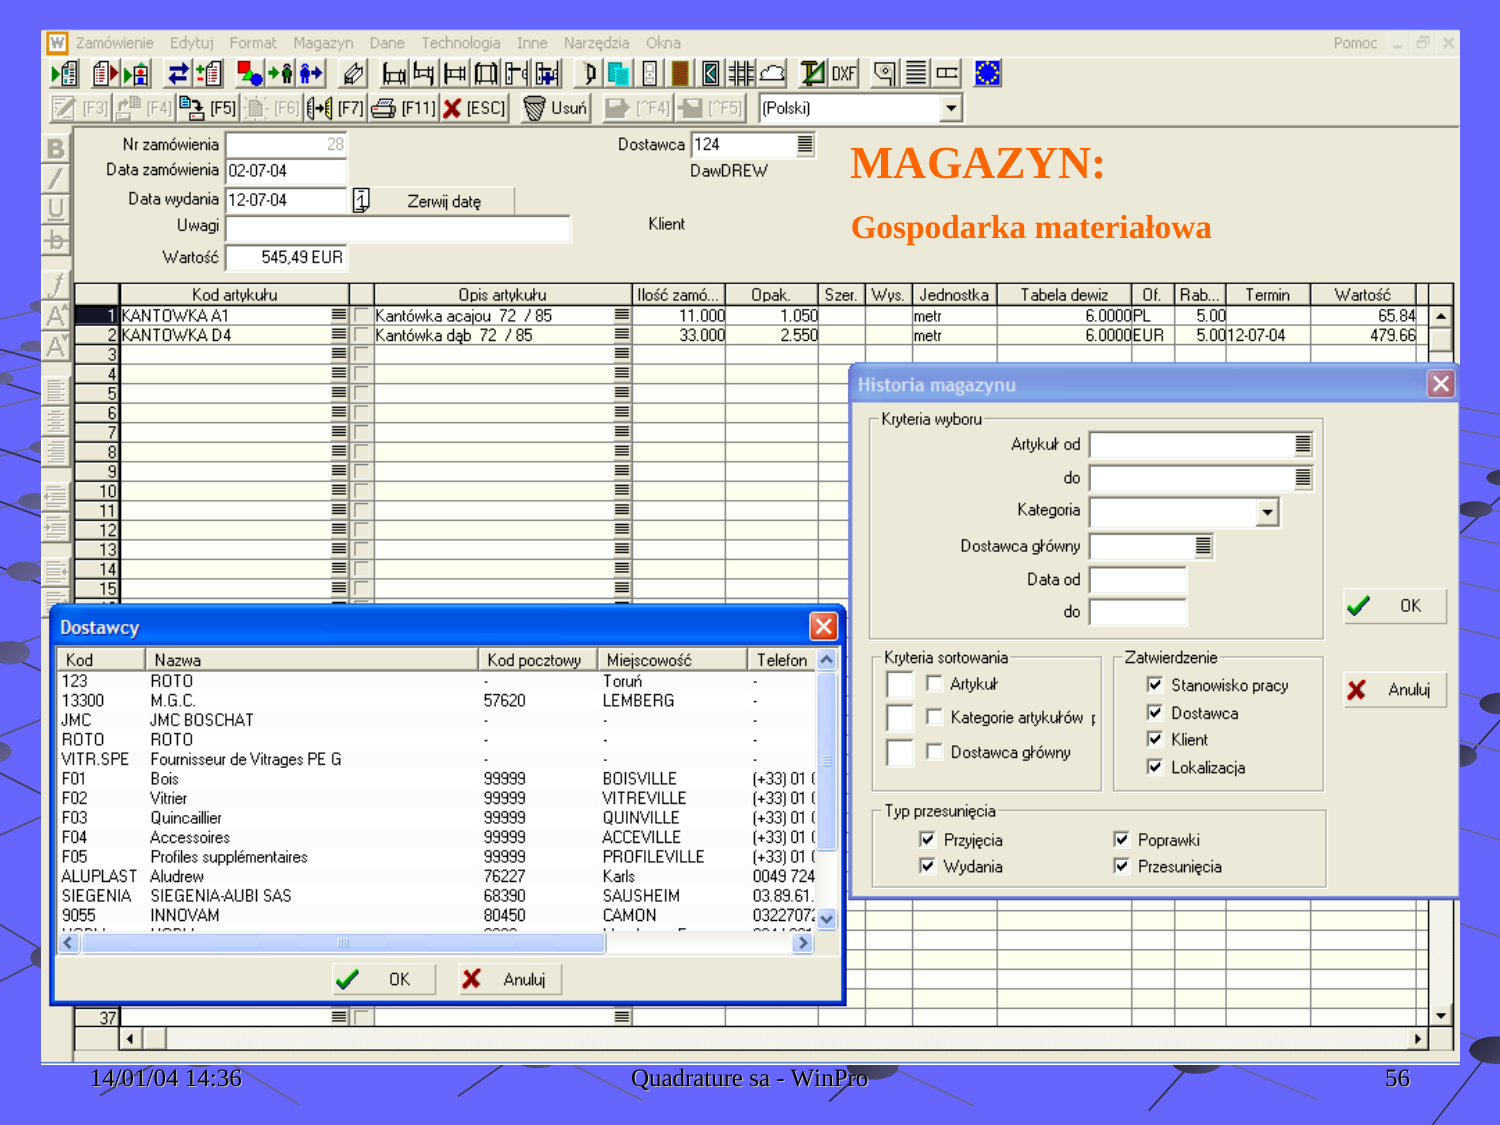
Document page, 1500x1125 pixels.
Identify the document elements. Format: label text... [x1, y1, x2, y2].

picture [41, 29, 1460, 1065]
text_box MAGAZYN: Gospodarka materiałowa [850, 140, 1298, 246]
